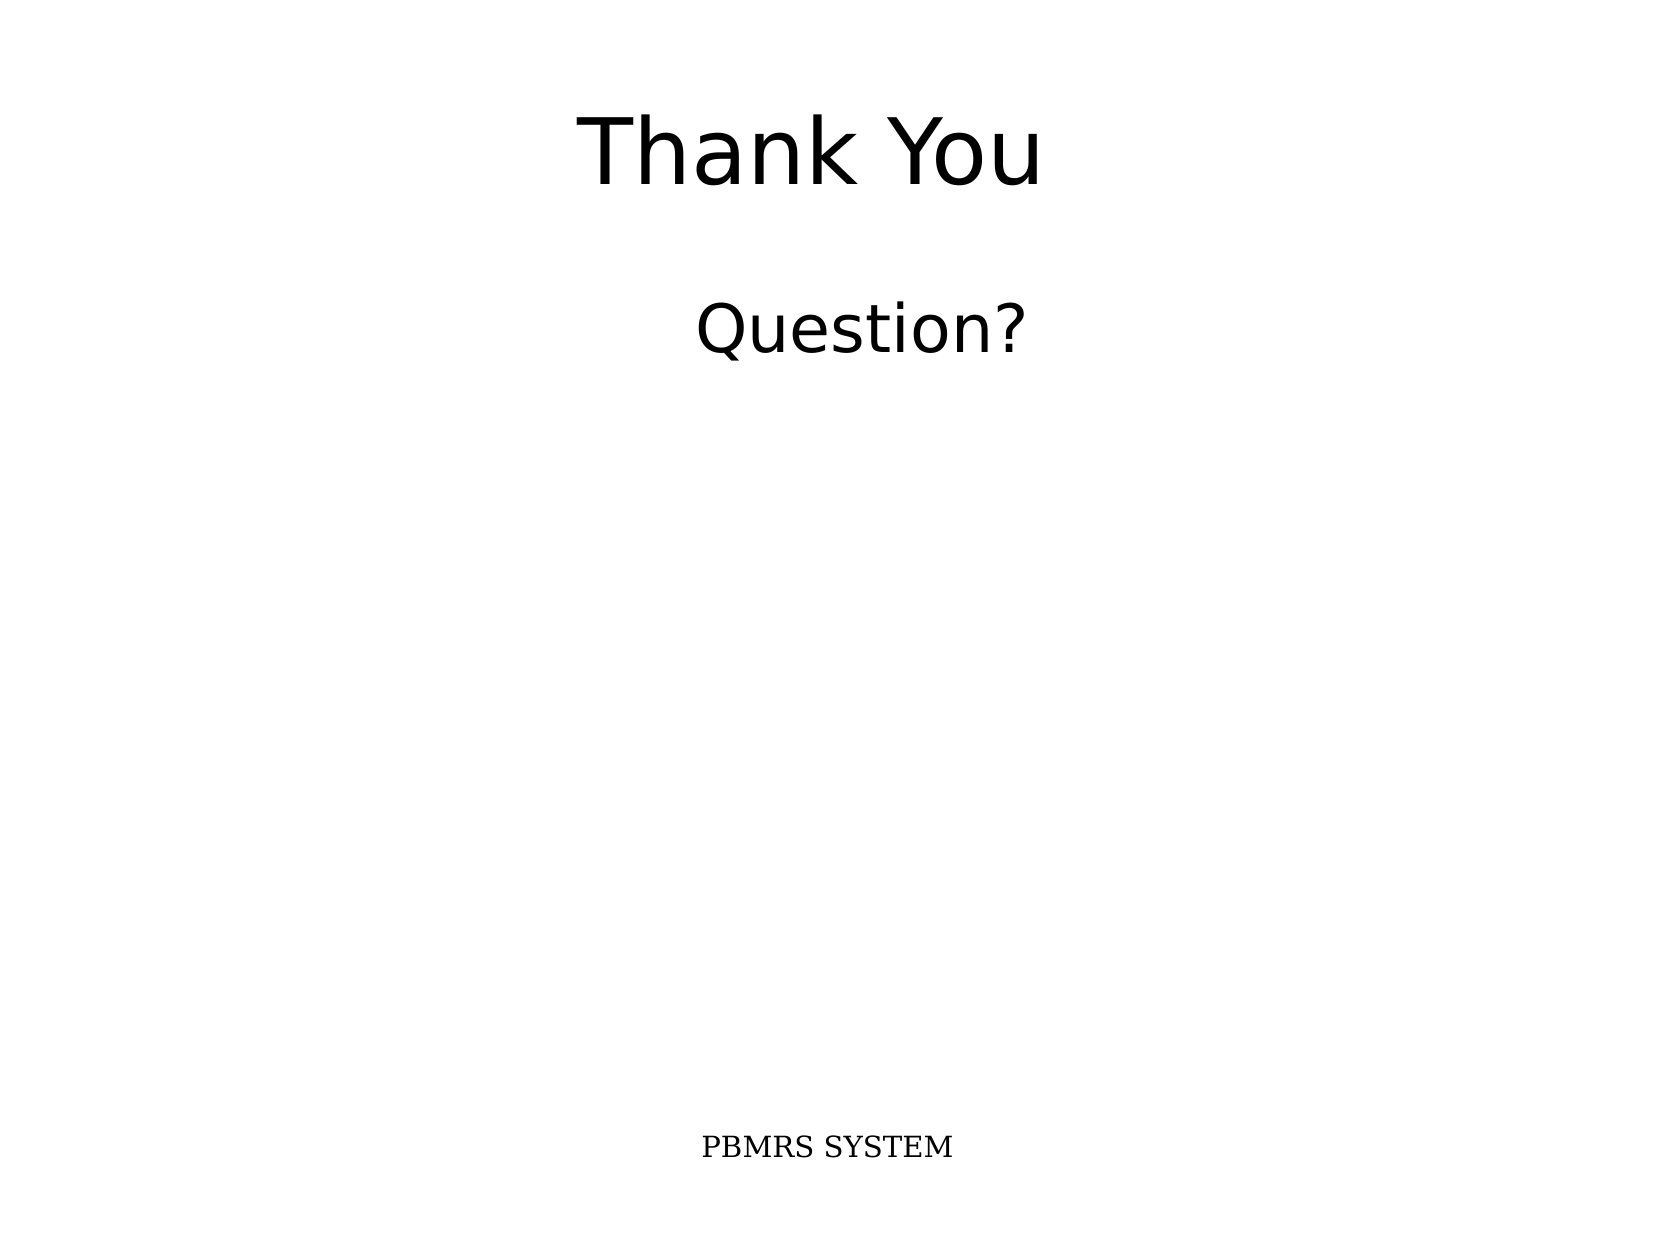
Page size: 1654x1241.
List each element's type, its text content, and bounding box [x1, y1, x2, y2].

list Question? [82, 290, 1571, 1010]
title Thank You [82, 49, 1571, 257]
